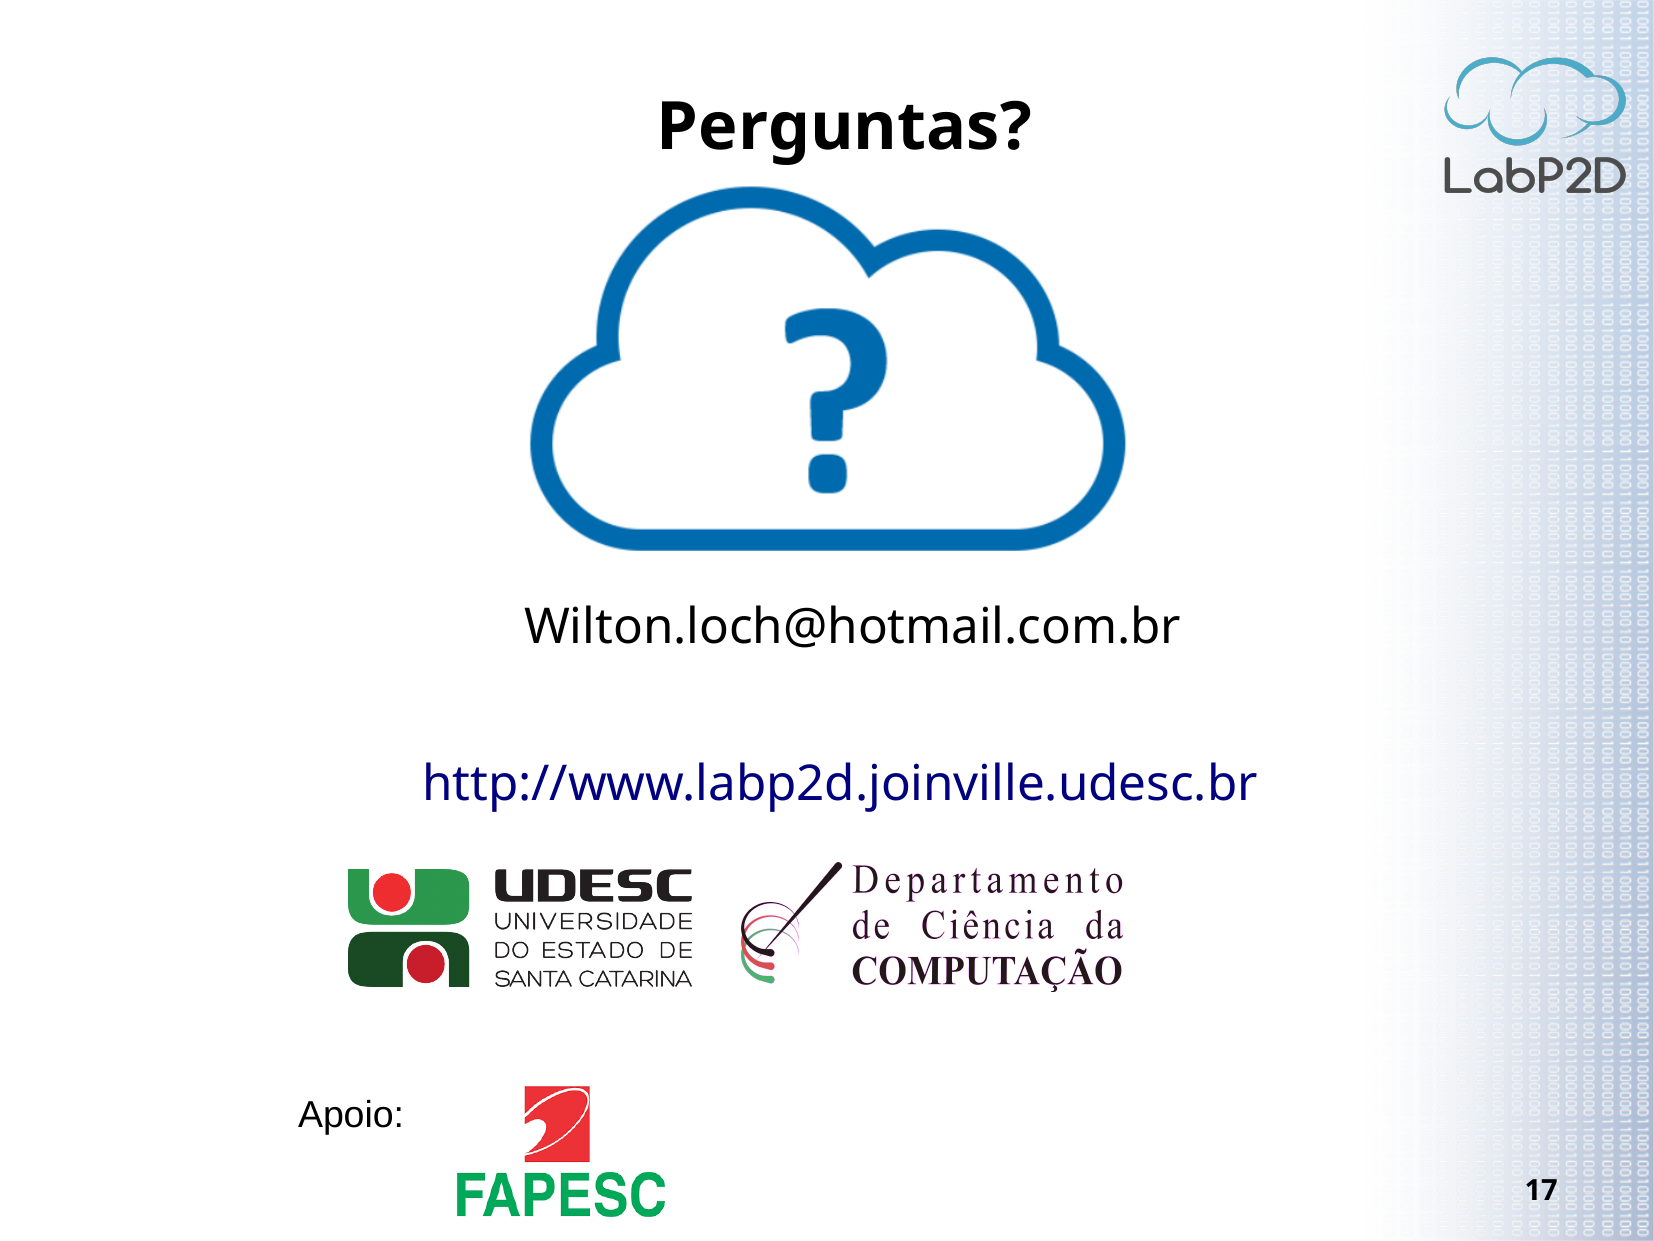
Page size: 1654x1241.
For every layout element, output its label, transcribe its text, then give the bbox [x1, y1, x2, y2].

picture [457, 1144, 665, 1217]
list Wilton.loch@hotmail.com.br http://www.labp2d.joinville.udesc.br [82, 590, 1571, 815]
picture [519, 183, 1138, 562]
picture [1196, 1, 1654, 1240]
picture [741, 862, 1123, 992]
picture [348, 869, 692, 987]
text_box Apoio: [283, 1086, 674, 1144]
title Perguntas? [82, 19, 1571, 227]
